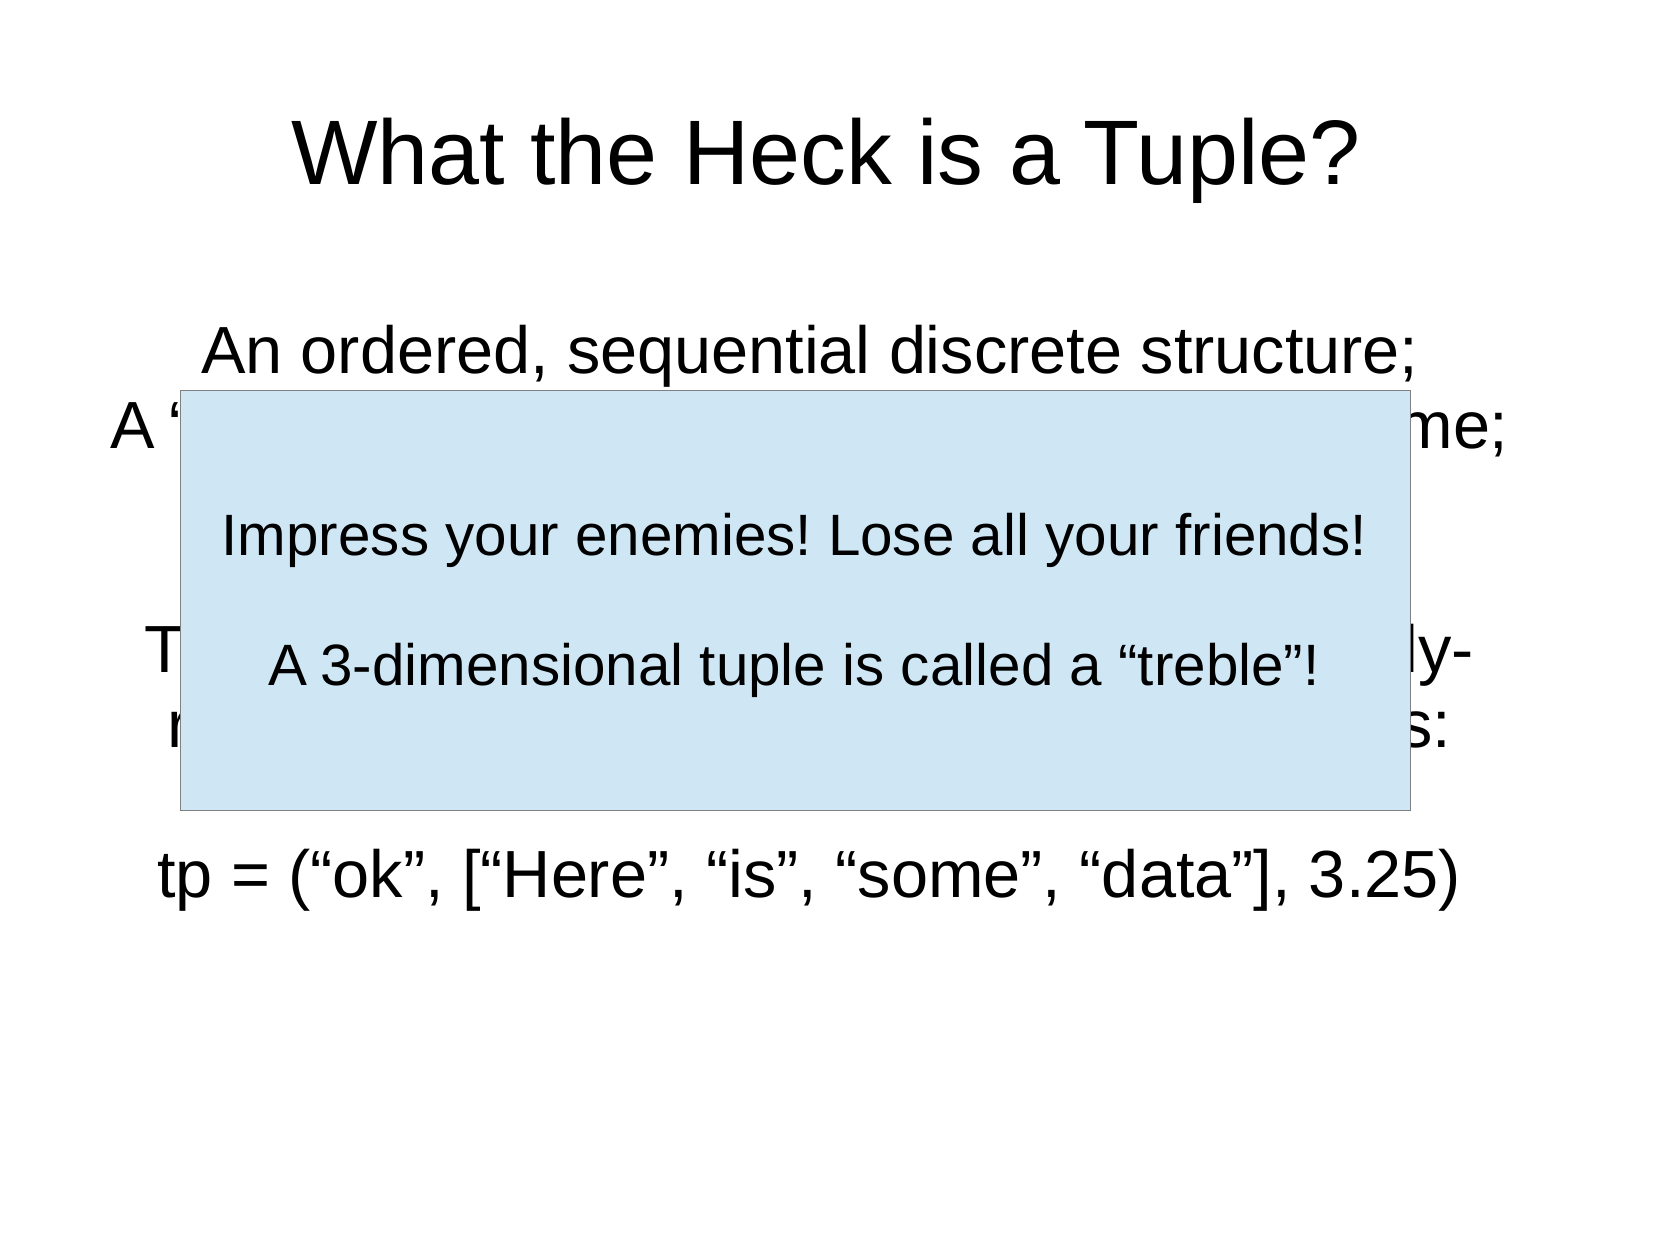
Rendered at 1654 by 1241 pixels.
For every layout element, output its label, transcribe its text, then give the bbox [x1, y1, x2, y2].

subtitle An ordered, sequential discrete structure; A “struct” indexed by position rather than name; A heterogenous array; They're great for passing around temporarily-related data, like a status and some results: tp = (“ok”, [“Here”, “is”, “some”, “data”], 3.25) [82, 290, 1538, 1010]
text_box Impress your enemies! Lose all your friends! A 3-dimensional tuple is called a “treble”! [180, 390, 1411, 811]
title What the Heck is a Tuple? [82, 49, 1571, 257]
